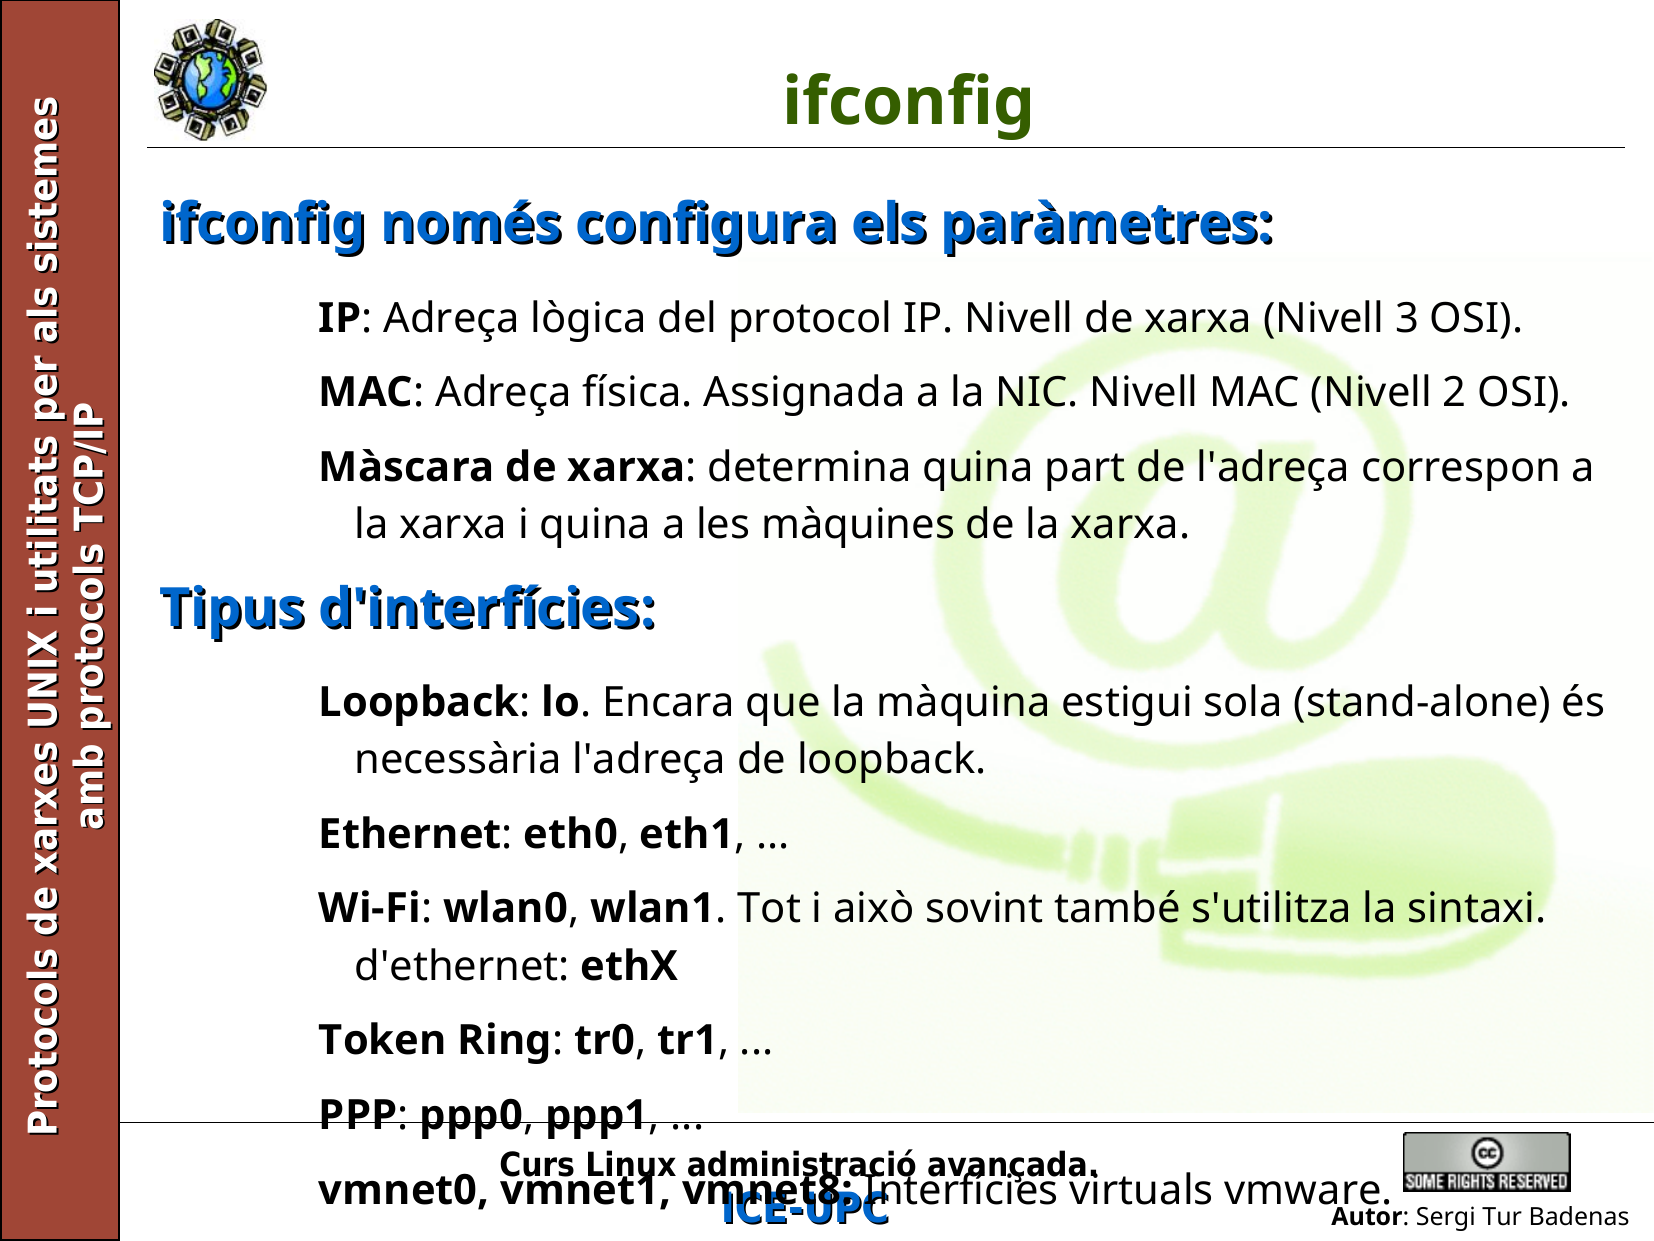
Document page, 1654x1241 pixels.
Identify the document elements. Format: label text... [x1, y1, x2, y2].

picture [1403, 1132, 1571, 1192]
title ifconfig [165, 49, 1654, 148]
picture [154, 19, 268, 142]
picture [738, 252, 1654, 1113]
list ifconfig només configura els paràmetres: IP: Adreça lògica del protocol IP. Nivell de xarxa (Nivell 3 OSI). MAC: Adreça física. Assignada a la NIC. Nivell MAC (Nivell 2 OSI). Màscara de xarxa: determina quina part de l'adreça correspon a la xarxa i quina a les màquines de la xarxa. Tipus d'interfícies: Loopback: lo. Encara que la màquina estigui sola (stand-alone) és necessària l'adreça de loopback. Ethernet: eth0, eth1, ... Wi-Fi: wlan0, wlan1. Tot i això sovint també s'utilitza la sintaxi. d'ethernet: ethX Token Ring: tr0, tr1, ... PPP: ppp0, ppp1, ... vmnet0, vmnet1, vmnet8: Interfícies virtuals vmware. [141, 183, 1630, 1034]
